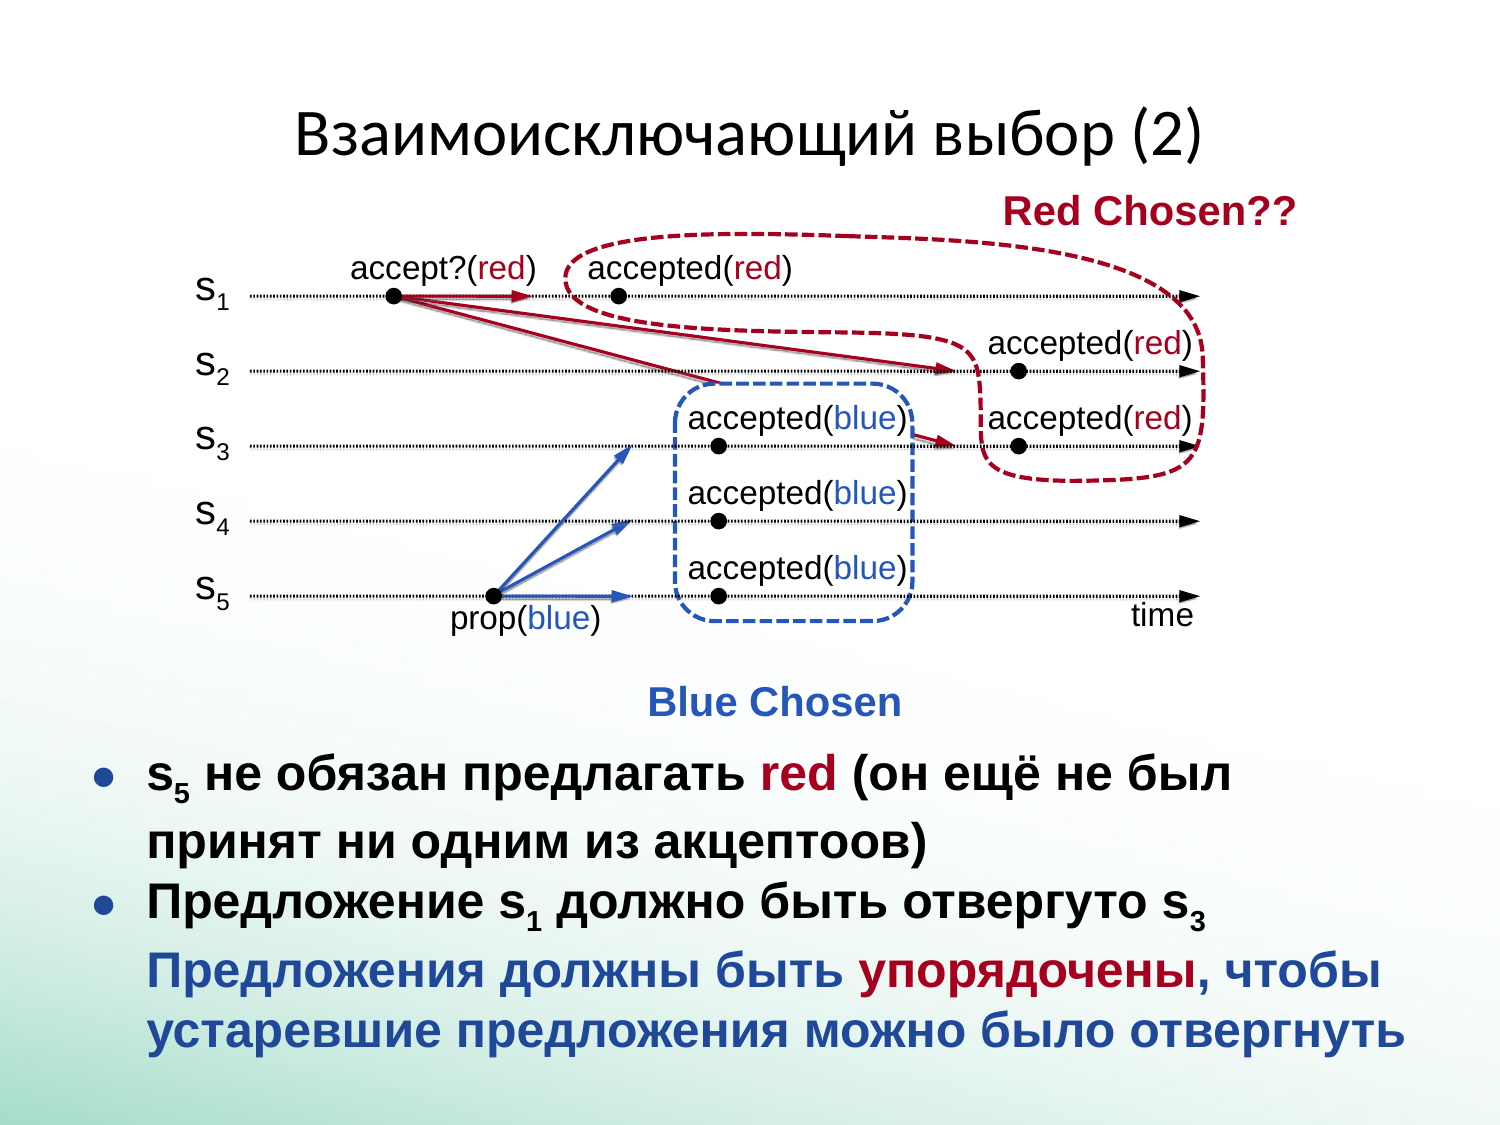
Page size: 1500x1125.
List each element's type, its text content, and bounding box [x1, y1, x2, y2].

text_box [387, 289, 400, 303]
text_box prop(blue) [450, 596, 625, 637]
text_box s4 [174, 483, 250, 541]
text_box accepted(blue) [687, 546, 988, 587]
text_box [1012, 439, 1025, 453]
text_box Blue Chosen [624, 675, 925, 726]
text_box [612, 289, 625, 303]
text_box [1012, 364, 1025, 378]
picture [0, 0, 1500, 1125]
text_box accepted(red) [987, 321, 1250, 362]
text_box [487, 589, 500, 603]
list s5 не обязан предлагать red (он ещё не был принят ни одним из акцептоов) Предложение s1 должно быть отвергуто s3 Предложения должны быть упорядочены, чтобы устаревшие предложения можно было отвергнуть [75, 732, 1425, 1008]
text_box [674, 383, 913, 622]
text_box s5 [174, 558, 250, 616]
text_box accept?(red) [350, 246, 550, 287]
text_box s1 [174, 258, 250, 316]
text_box accepted(blue) [687, 396, 975, 437]
text_box accepted(red) [987, 396, 1275, 437]
title Взаимоисключающий выбор (2) [75, 45, 1426, 233]
text_box s2 [174, 333, 250, 391]
text_box s3 [174, 408, 250, 466]
text_box time [1112, 593, 1213, 634]
text_box accepted(red) [587, 246, 850, 287]
text_box accepted(blue) [687, 471, 975, 512]
